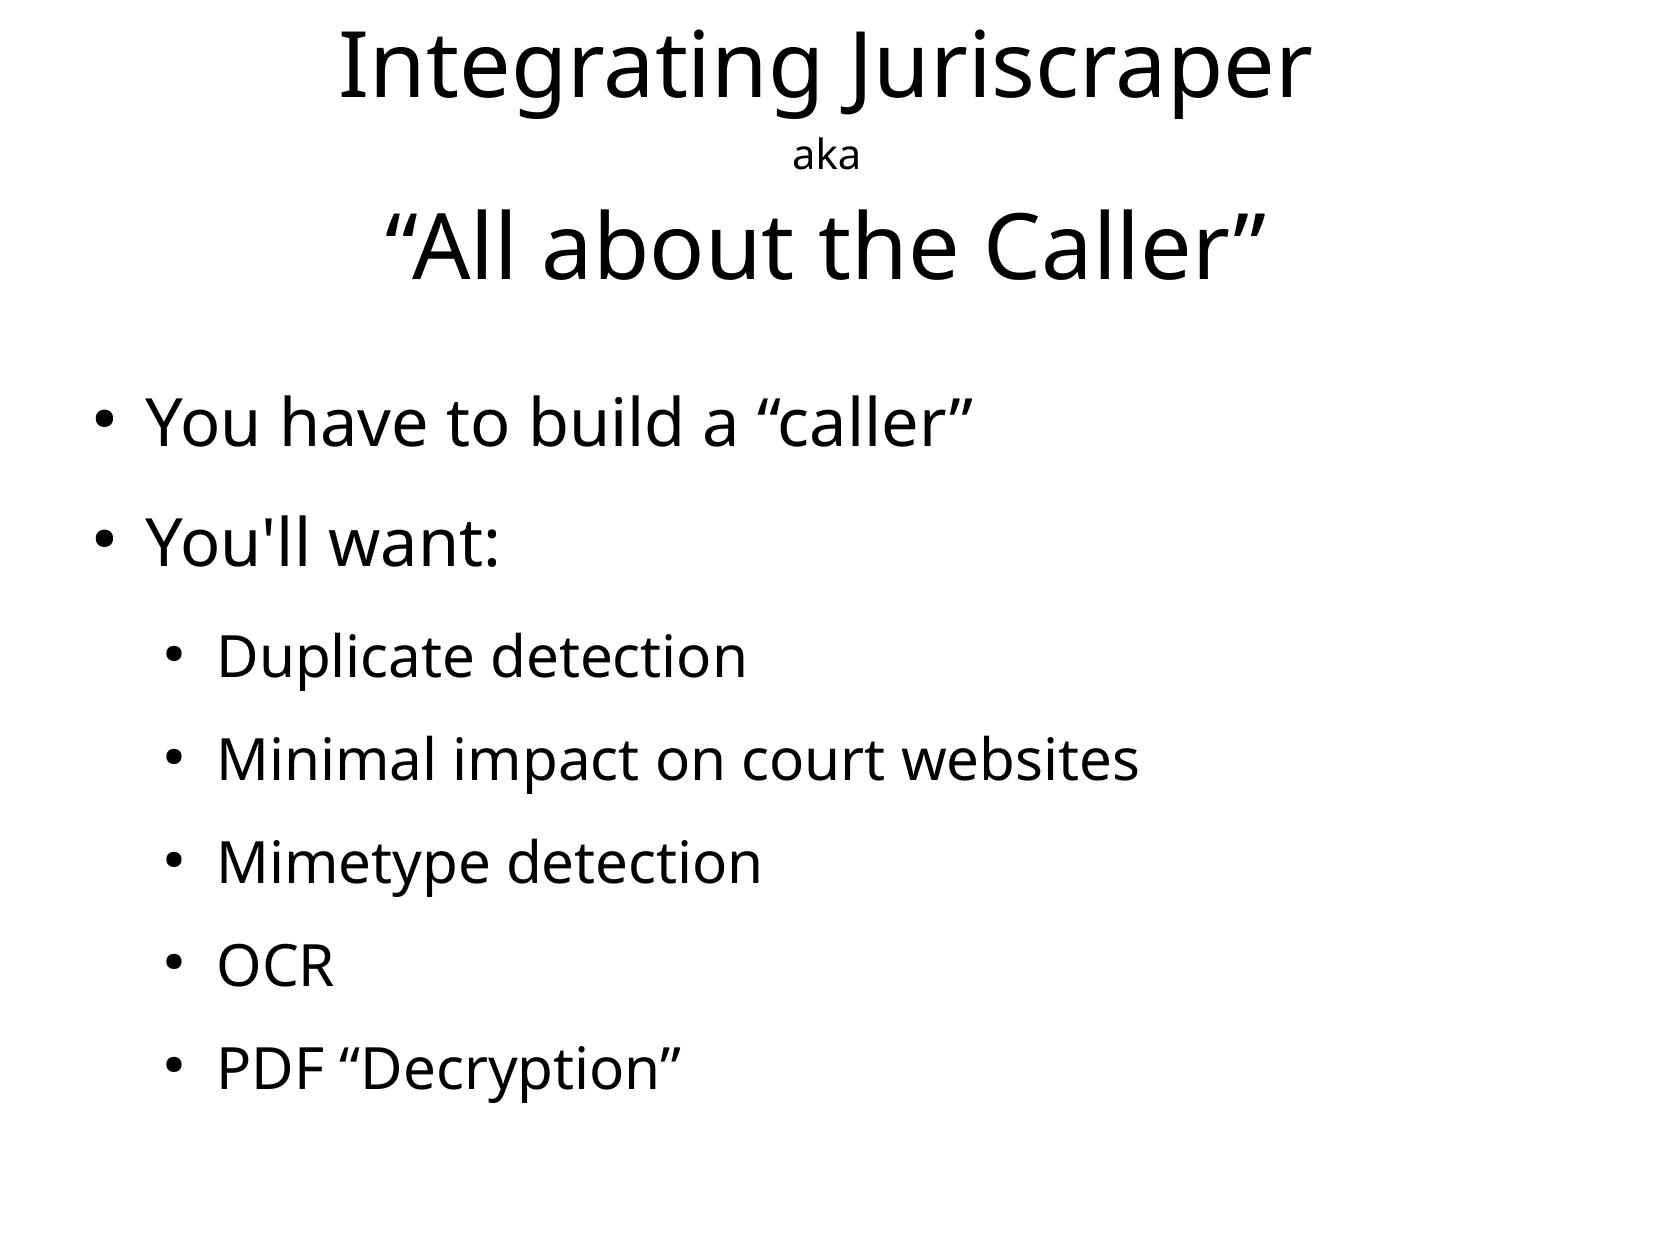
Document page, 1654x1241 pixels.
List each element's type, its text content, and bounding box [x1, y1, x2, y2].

list You have to build a “caller” You'll want: Duplicate detection Minimal impact on court websites Mimetype detection OCR PDF “Decryption” [75, 375, 1564, 1194]
title Integrating Juriscraper aka “All about the Caller” [82, 14, 1571, 292]
